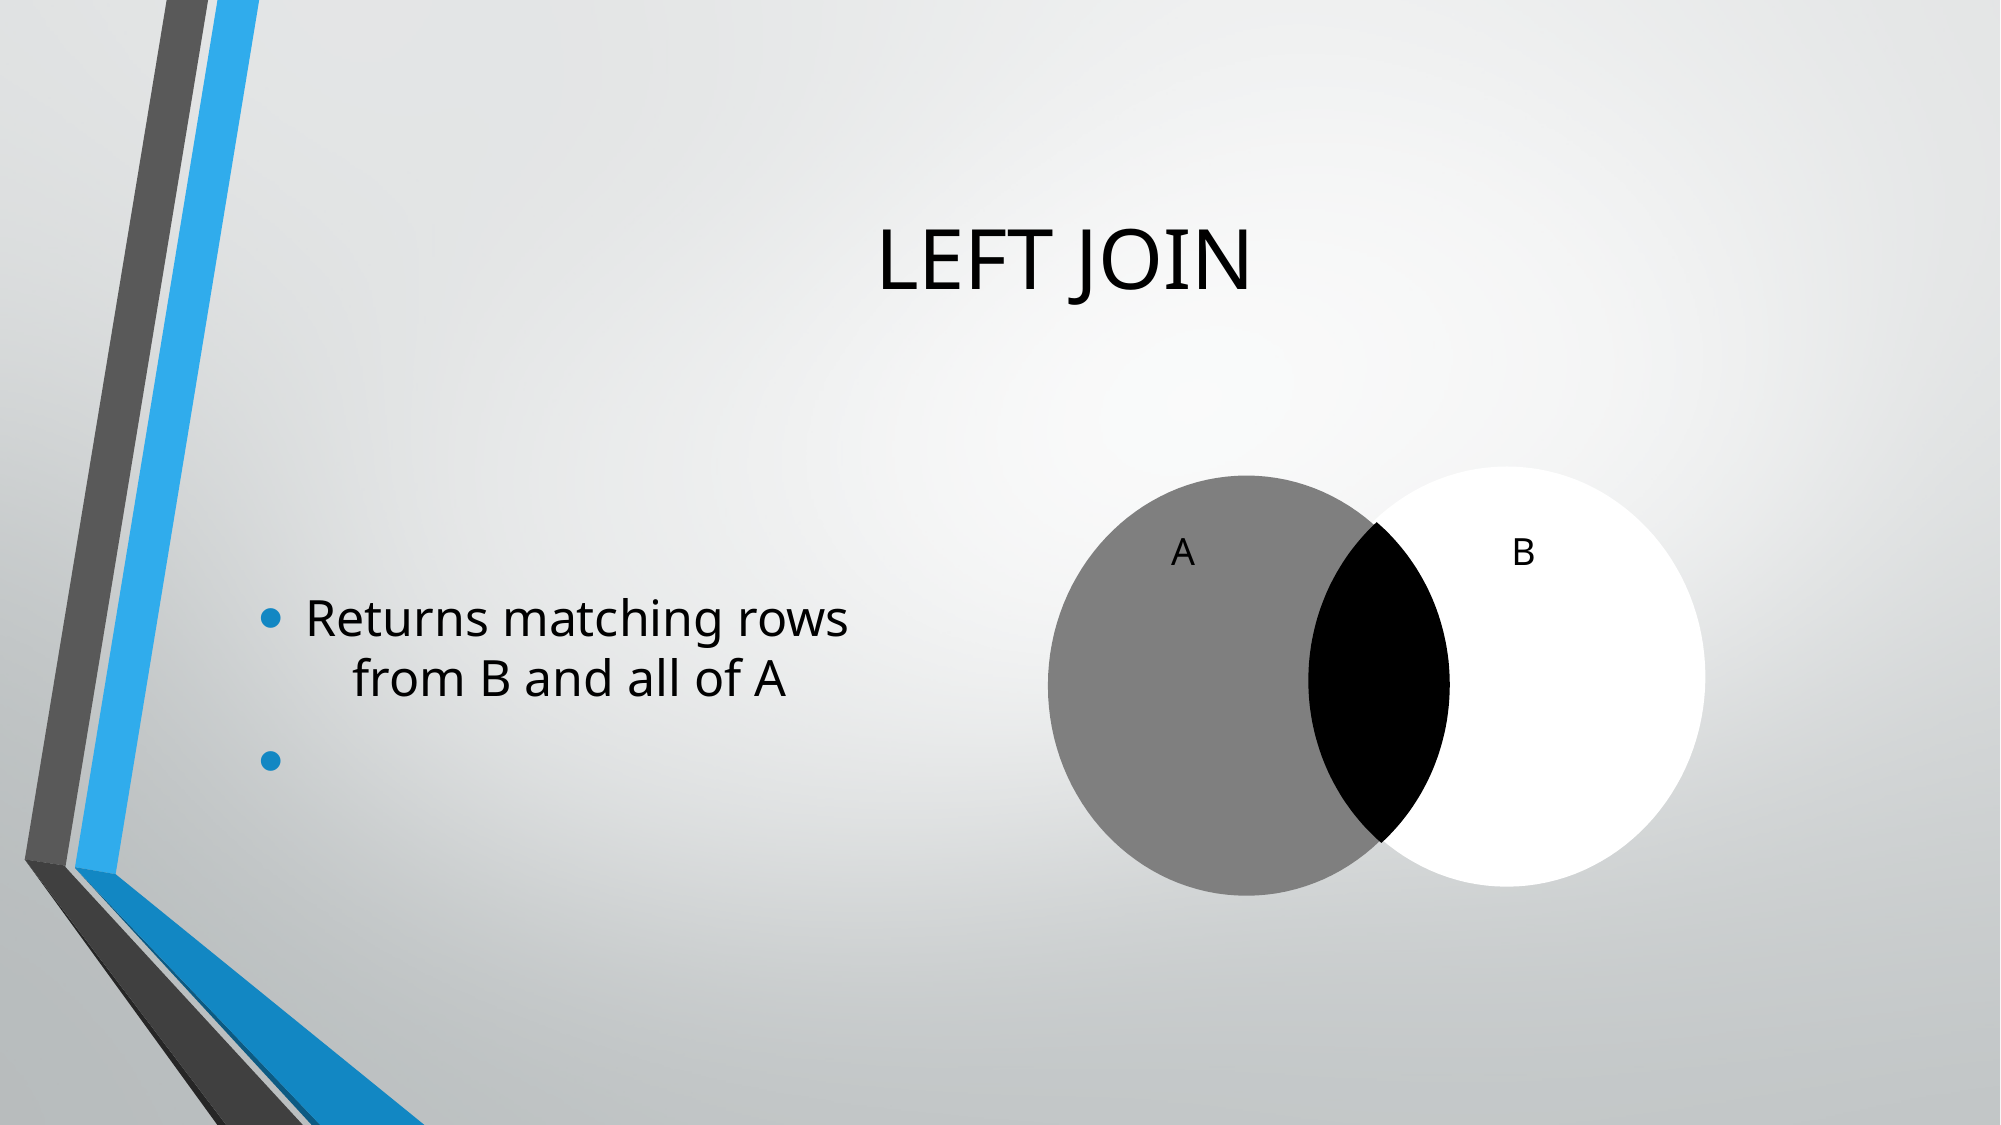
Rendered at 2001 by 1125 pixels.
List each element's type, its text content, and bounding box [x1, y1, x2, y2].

title LEFT JOIN [243, 112, 1887, 400]
text_box [1047, 466, 1706, 896]
list Returns matching rows from B and all of A [243, 437, 940, 950]
text_box A [1156, 520, 1237, 582]
text_box B [1496, 520, 1583, 582]
